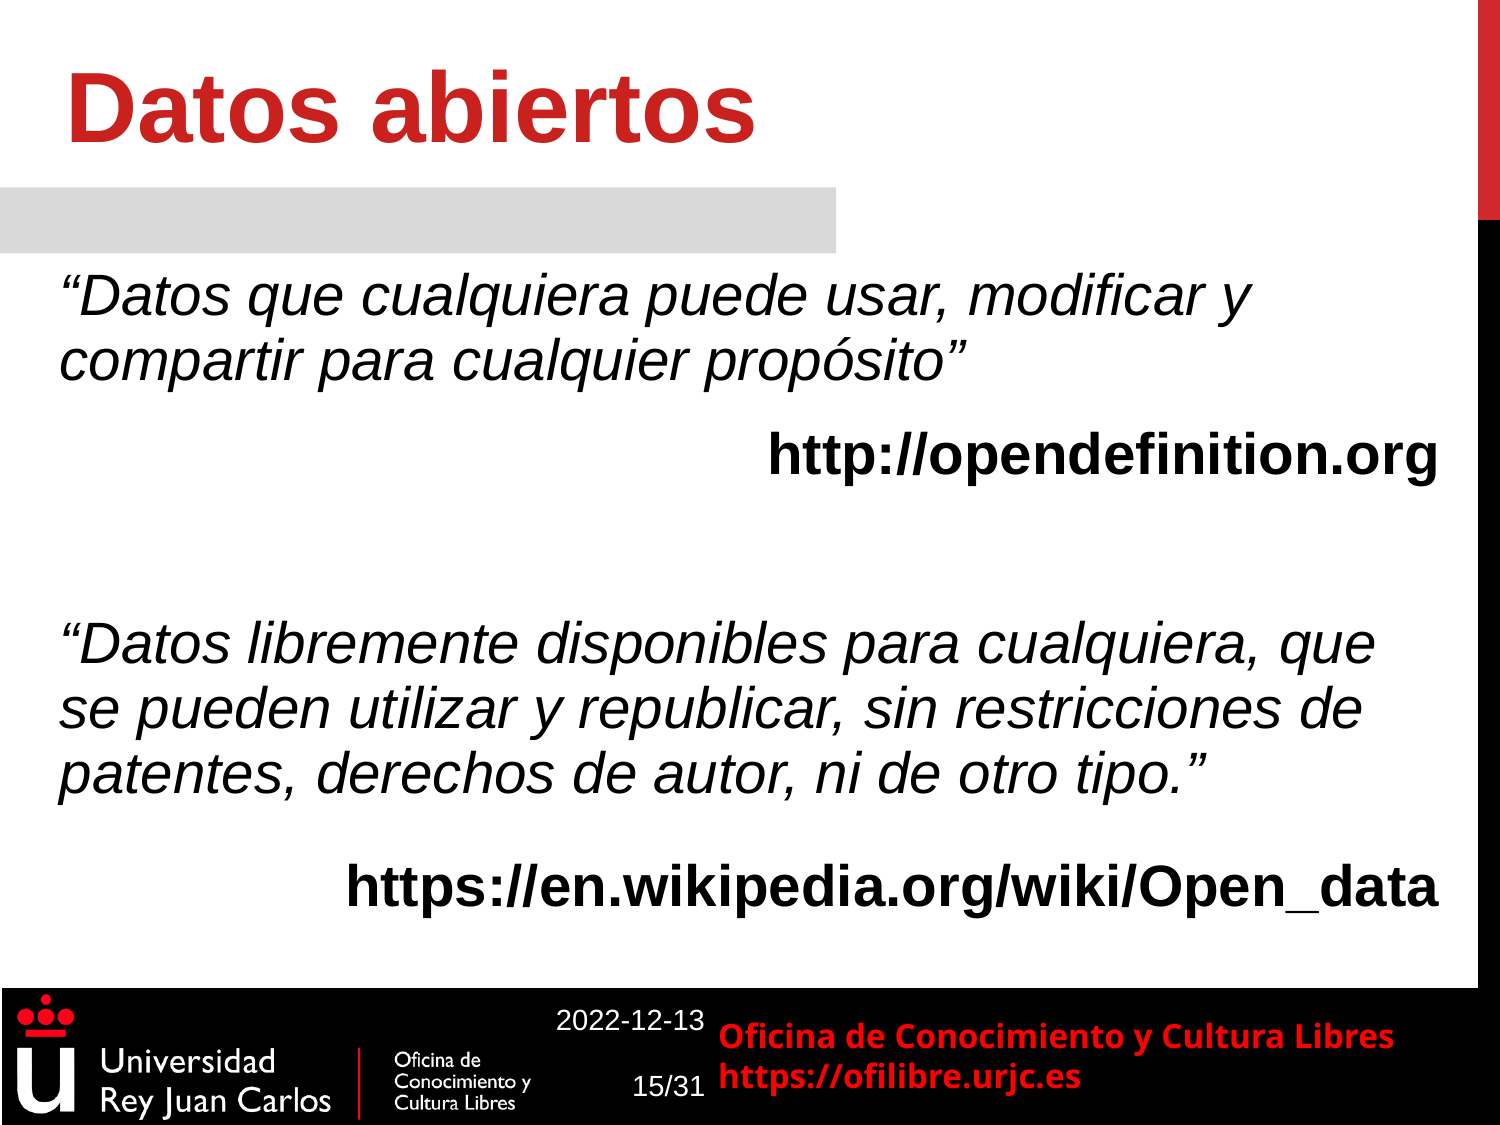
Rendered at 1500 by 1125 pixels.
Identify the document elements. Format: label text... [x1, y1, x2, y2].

text_box Datos abiertos [50, 45, 816, 174]
text_box “Datos que cualquiera puede usar, modificar y compartir para cualquier propósito” http://opendefinition.org “Datos libremente disponibles para cualquiera, que se pueden utilizar y republicar, sin restricciones de patentes, derechos de autor, ni de otro tipo.” https://en.wikipedia.org/wiki/Open_data [45, 254, 1456, 926]
picture [17, 994, 531, 1120]
title [75, 7, 1425, 196]
